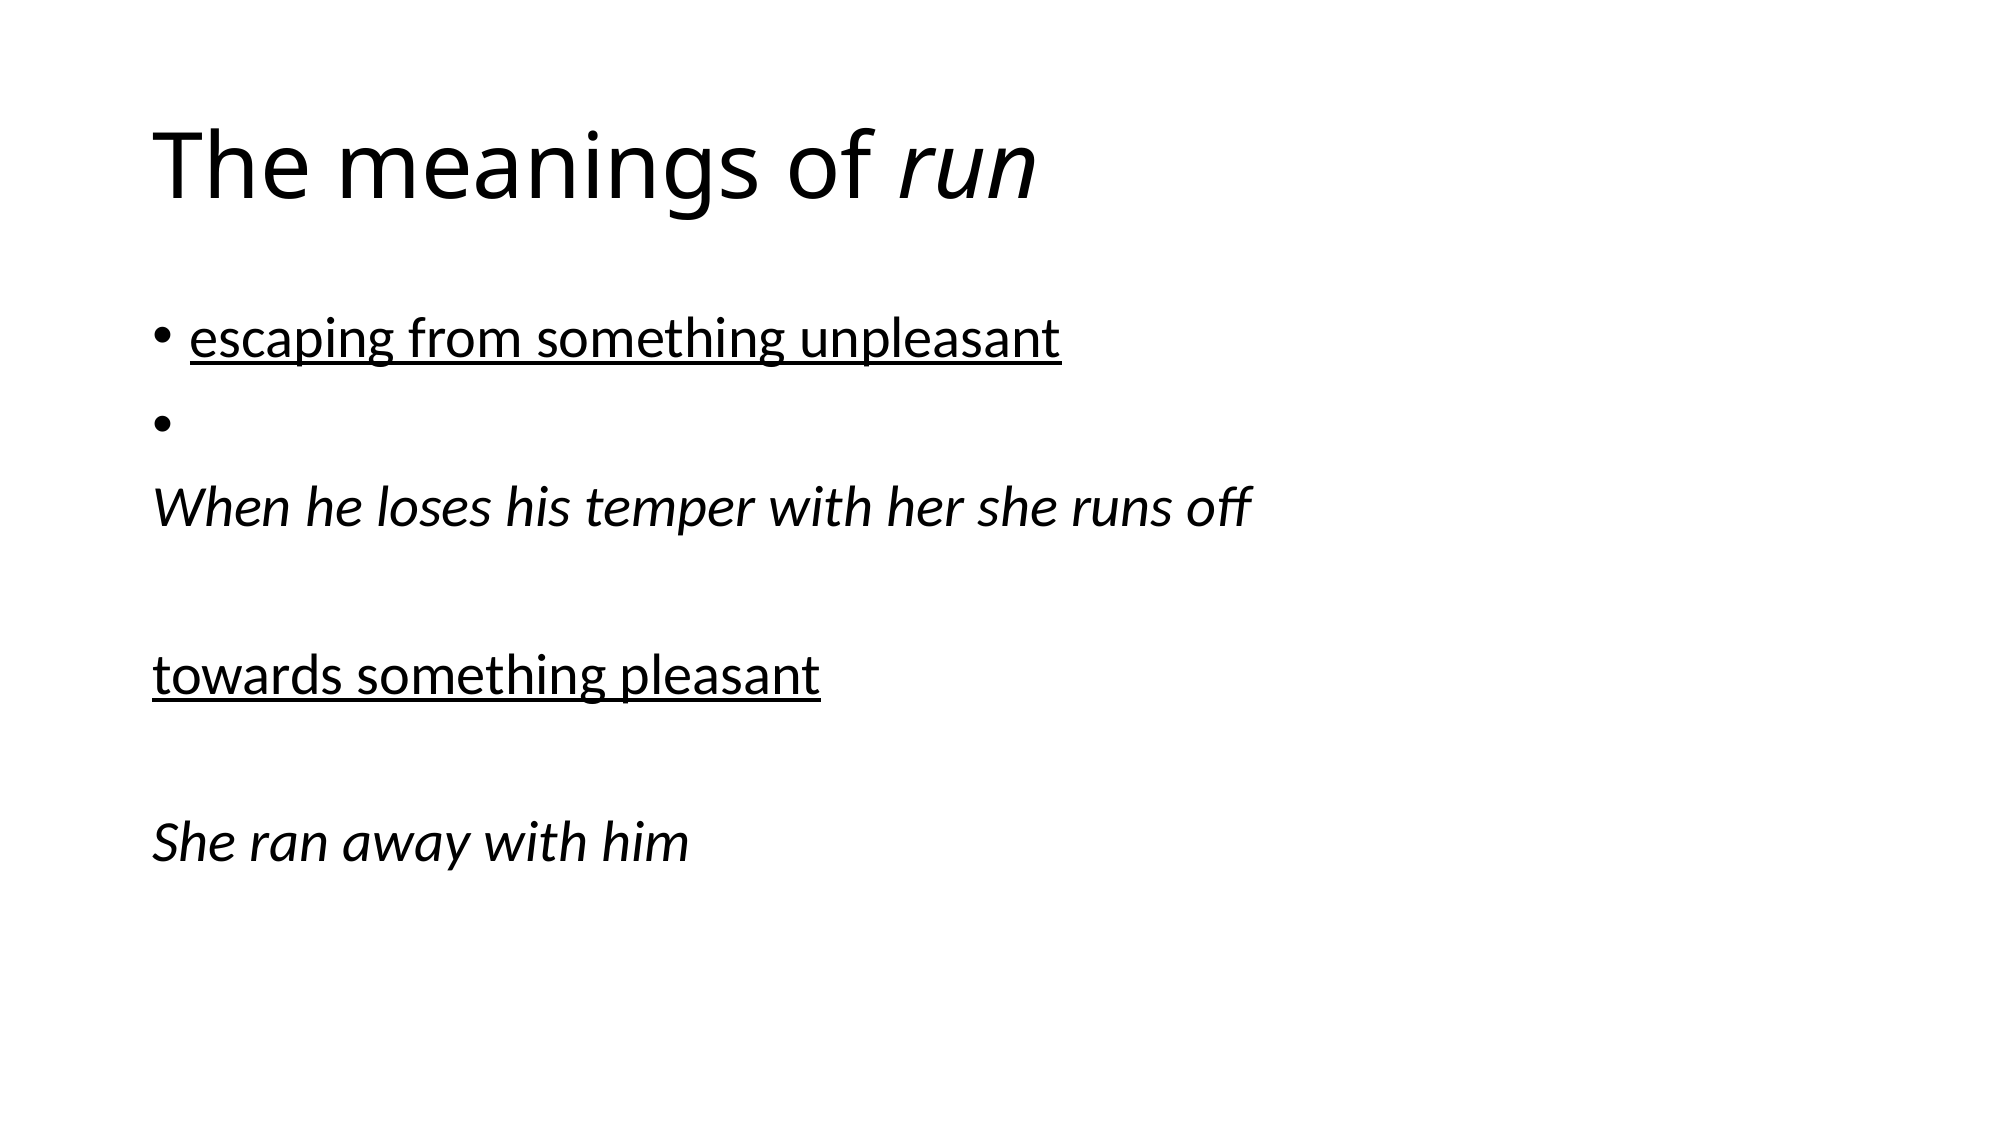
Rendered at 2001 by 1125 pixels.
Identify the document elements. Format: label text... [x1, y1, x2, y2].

list escaping from something unpleasant When he loses his temper with her she runs off towards something pleasant She ran away with him [137, 299, 1863, 1014]
title The meanings of run [137, 59, 1863, 278]
